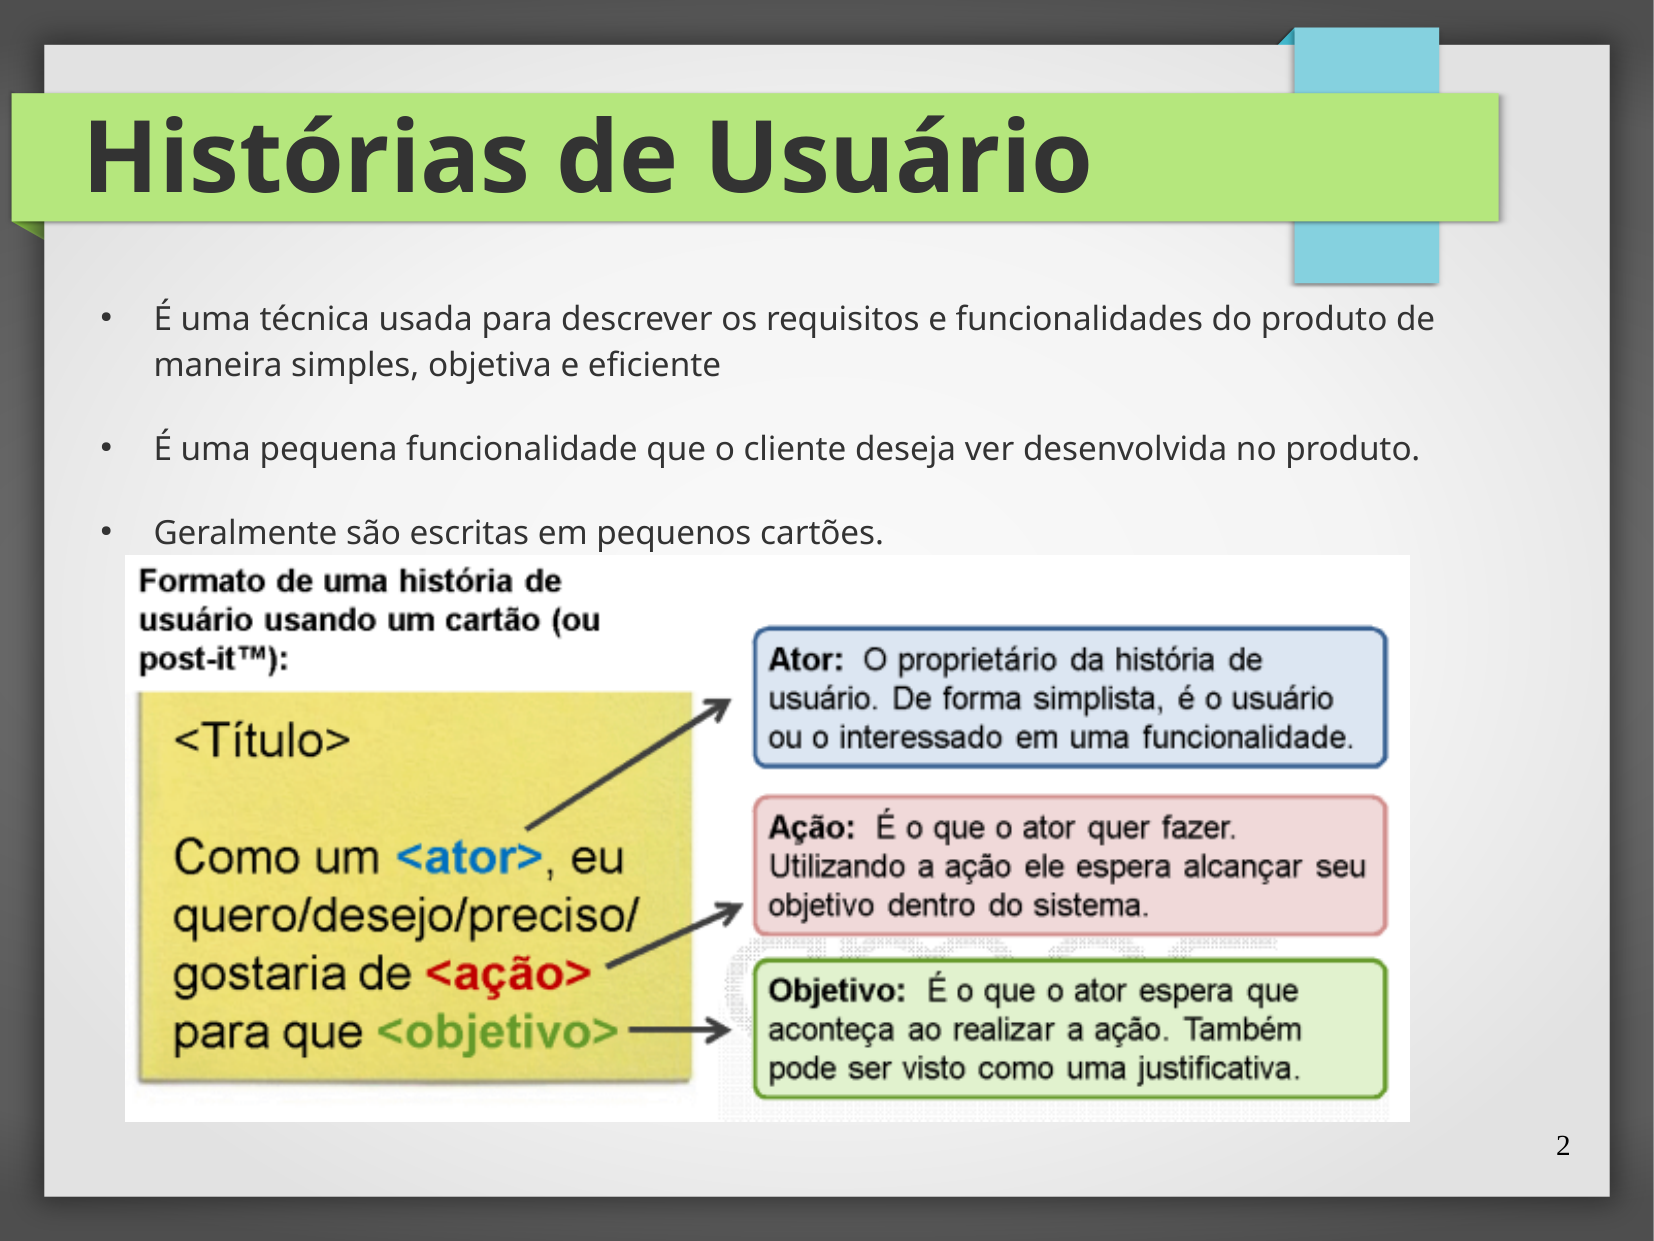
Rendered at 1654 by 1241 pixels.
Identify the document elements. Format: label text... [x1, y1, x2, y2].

picture [0, 0, 1654, 1241]
title Histórias de Usuário [82, 94, 1264, 213]
list É uma técnica usada para descrever os requisitos e funcionalidades do produto de maneira simples, objetiva e eficiente É uma pequena funcionalidade que o cliente deseja ver desenvolvida no produto. Geralmente são escritas em pequenos cartões. [82, 295, 1571, 1015]
